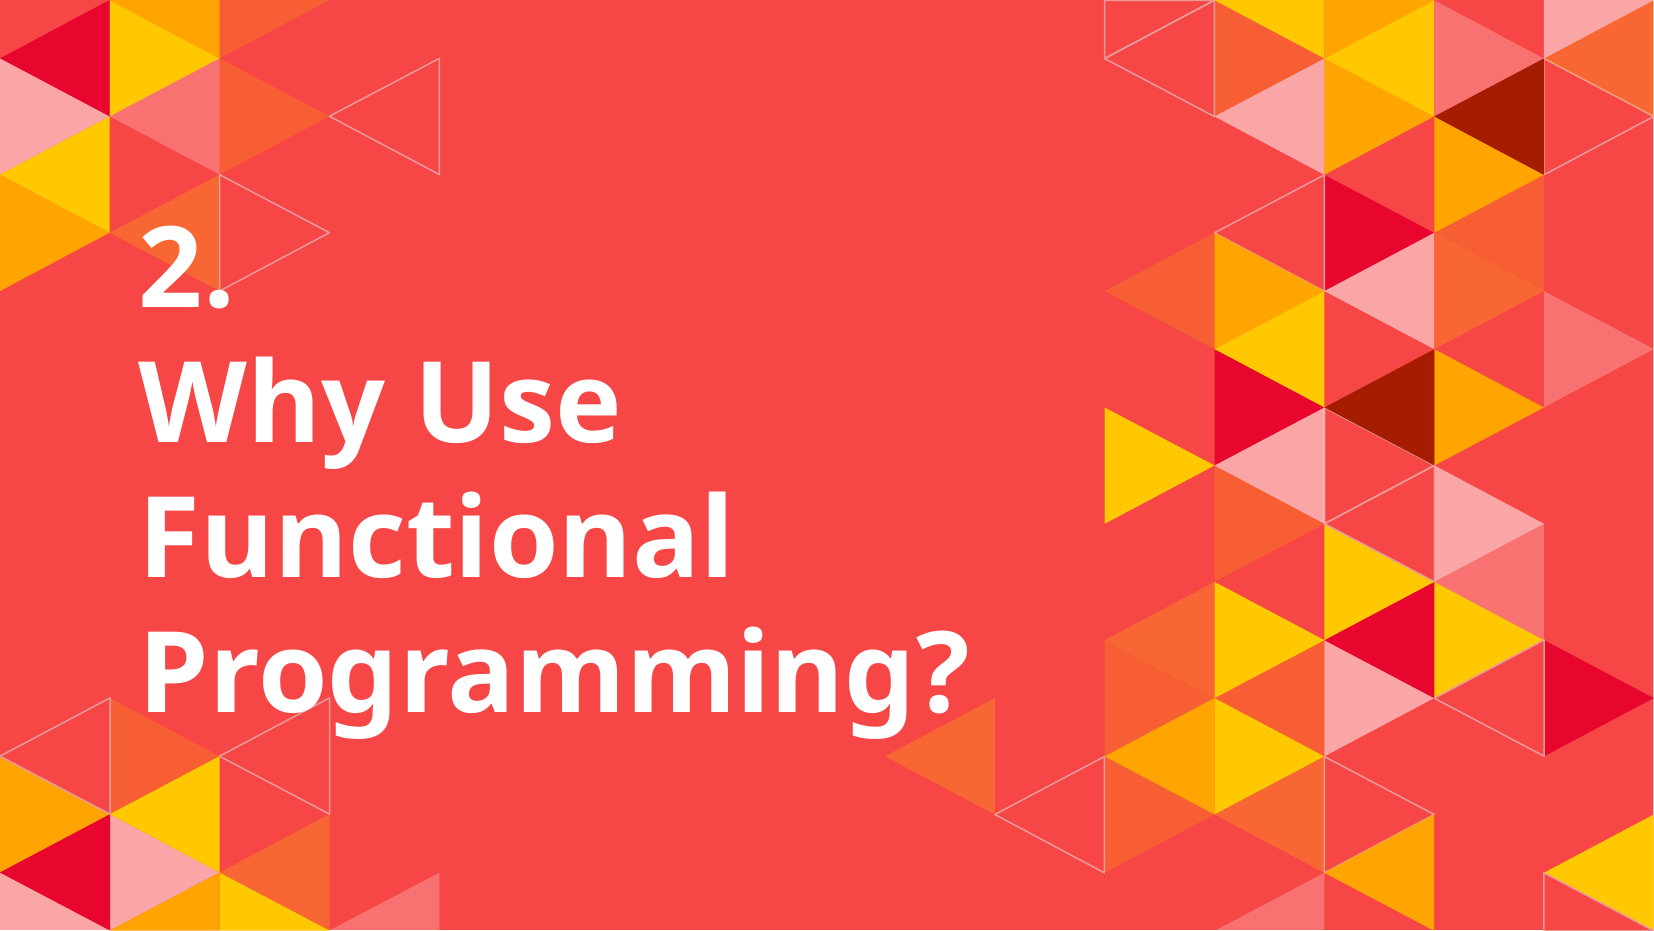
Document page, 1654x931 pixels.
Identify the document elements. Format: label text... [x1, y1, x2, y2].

title 2. Why Use Functional Programming? [124, 360, 1186, 570]
